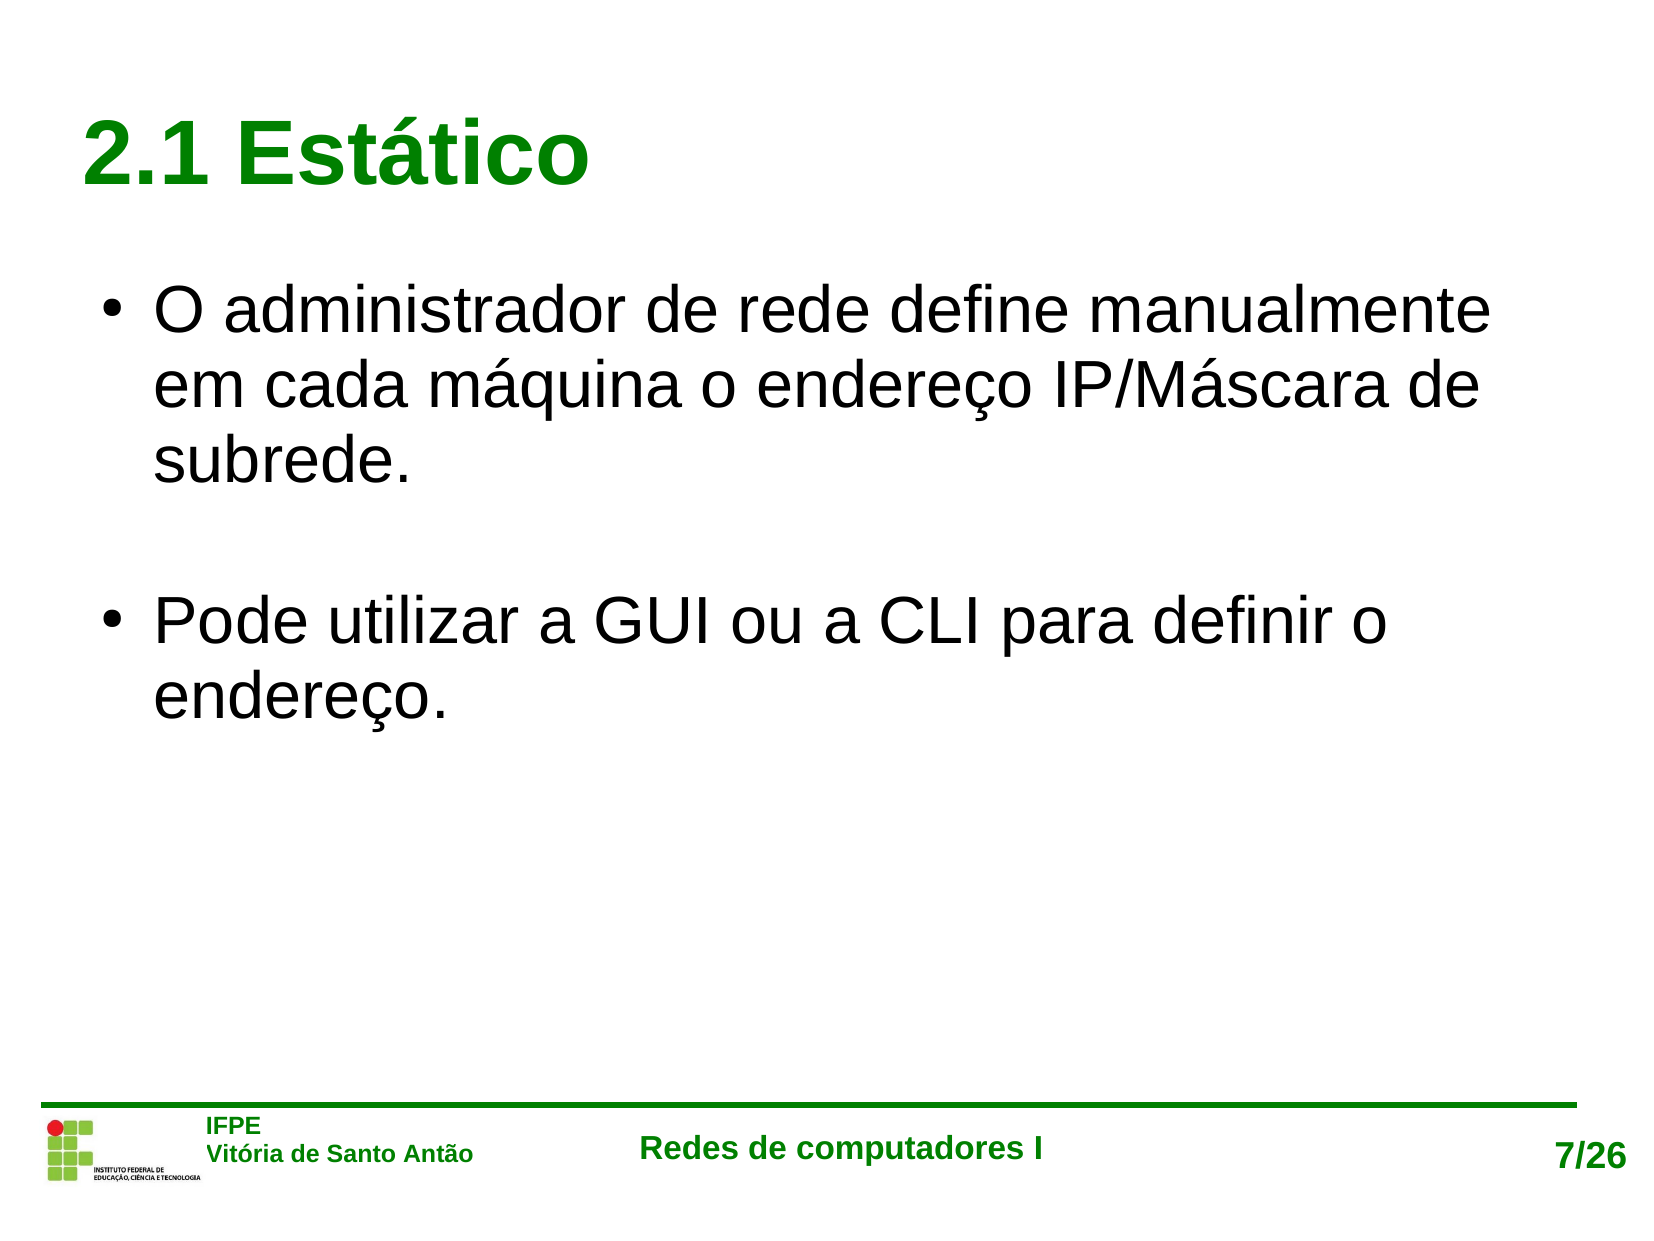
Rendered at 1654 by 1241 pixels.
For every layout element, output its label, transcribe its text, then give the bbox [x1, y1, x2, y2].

picture [39, 1111, 207, 1191]
title 2.1 Estático [82, 49, 1571, 257]
list O administrador de rede define manualmente em cada máquina o endereço IP/Máscara de subrede. Pode utilizar a GUI ou a CLI para definir o endereço. [82, 272, 1571, 1091]
